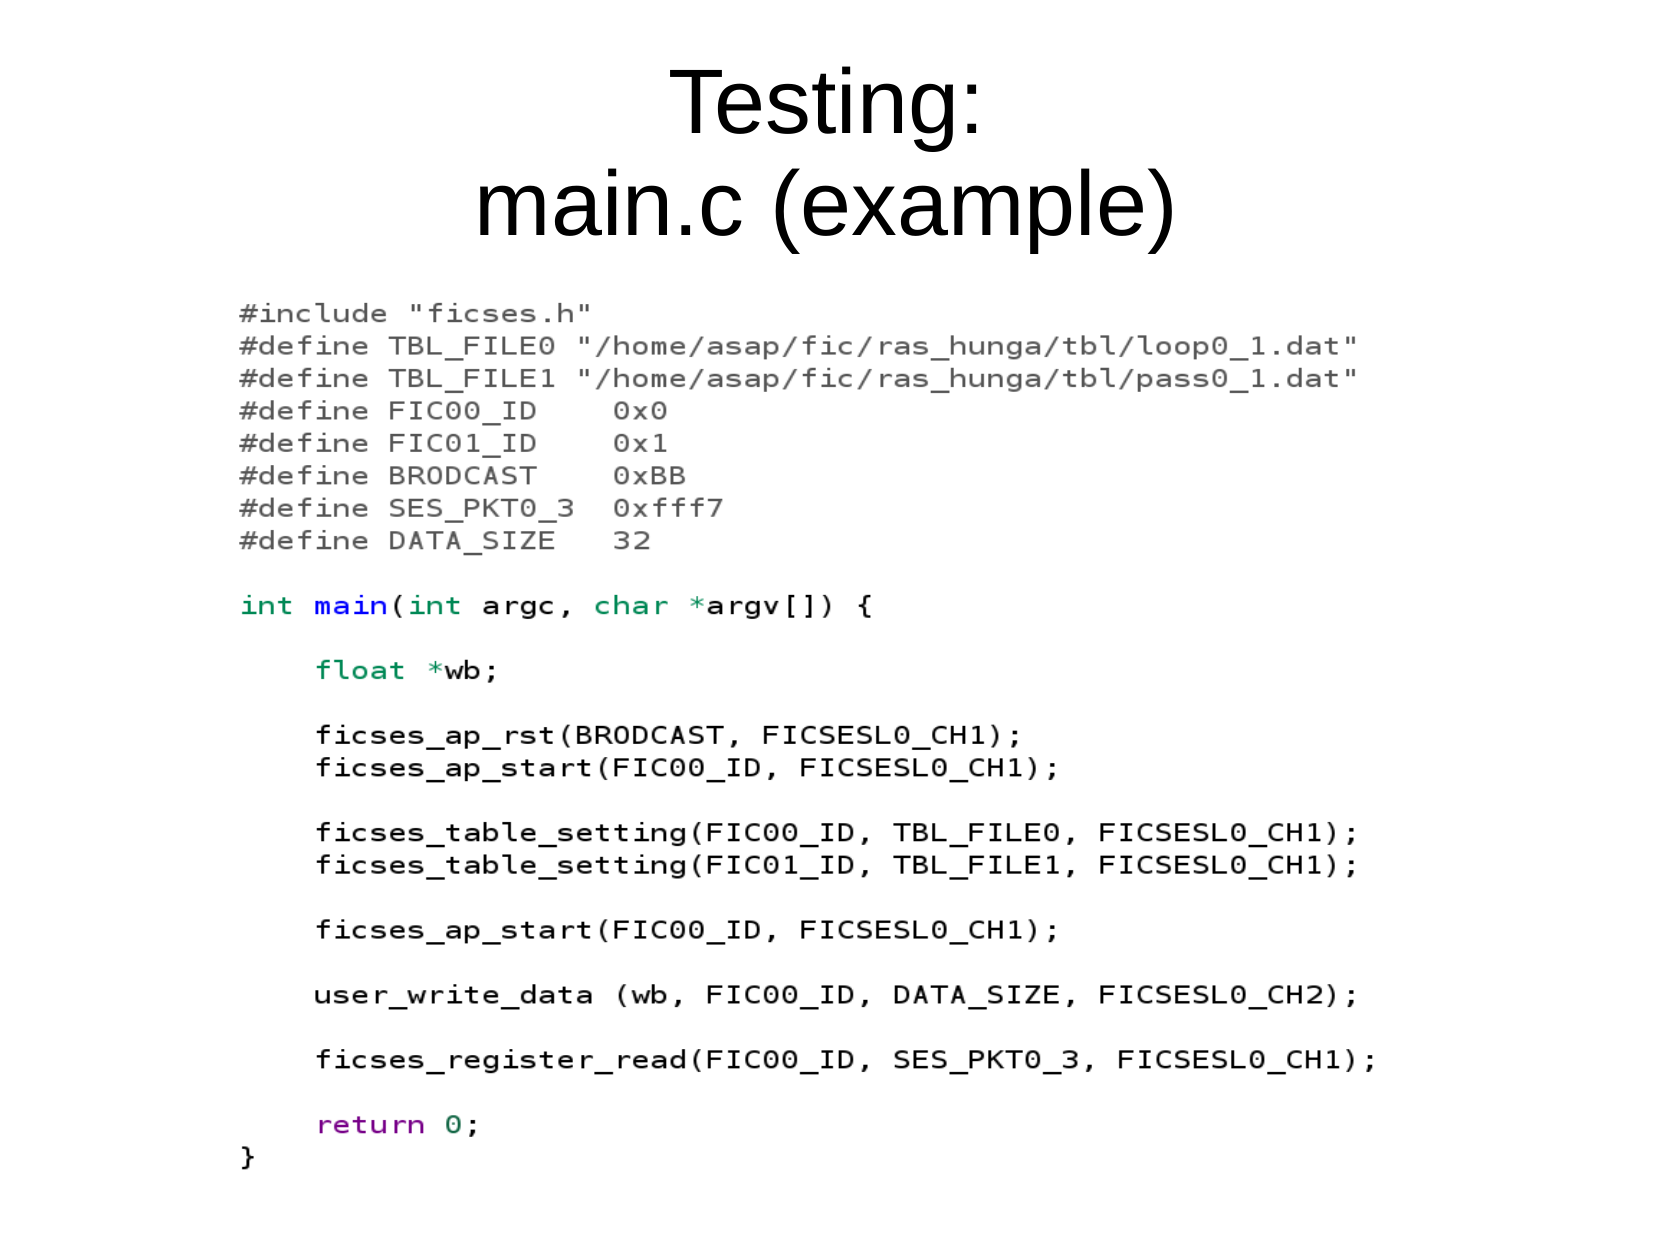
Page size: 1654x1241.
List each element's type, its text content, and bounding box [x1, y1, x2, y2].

title Testing: main.c (example) [82, 49, 1571, 257]
picture [238, 297, 1381, 1186]
